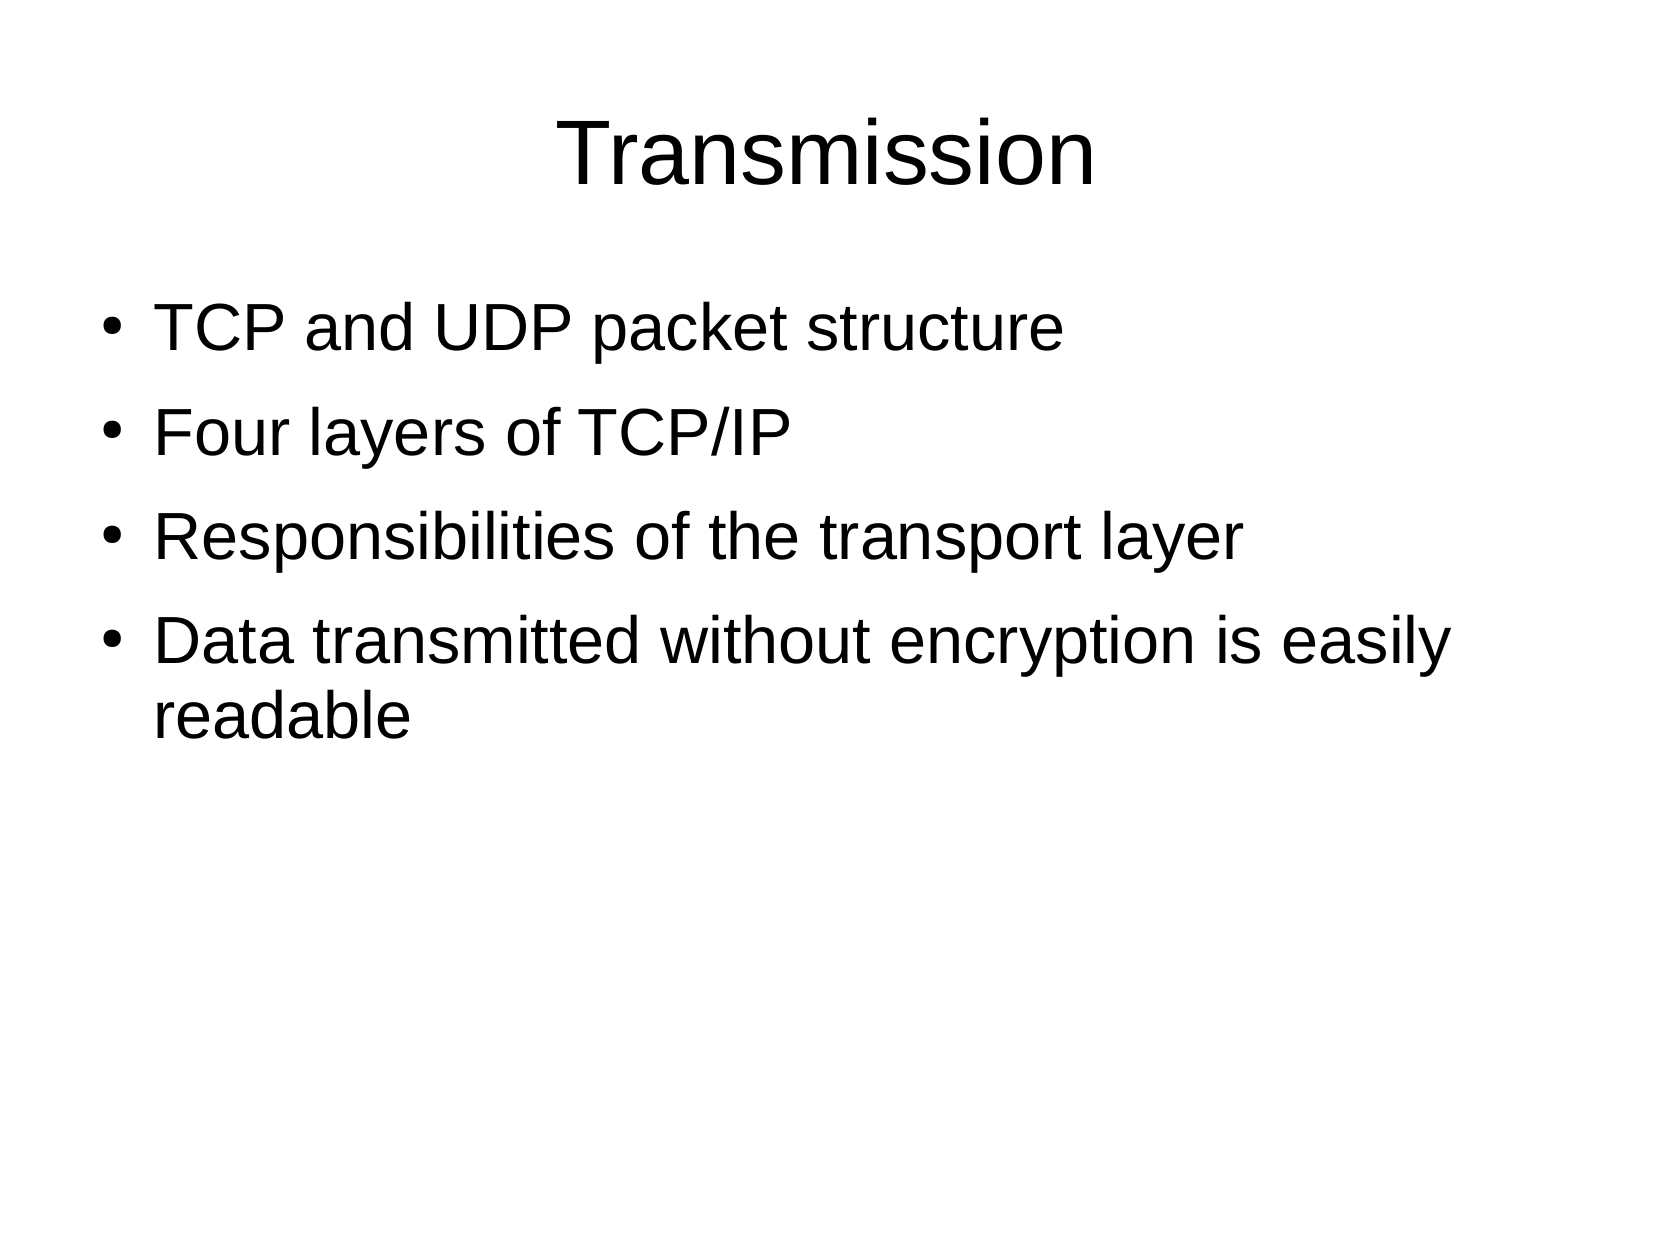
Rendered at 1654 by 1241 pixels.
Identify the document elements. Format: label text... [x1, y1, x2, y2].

title Transmission [82, 49, 1571, 257]
list TCP and UDP packet structure Four layers of TCP/IP Responsibilities of the transport layer Data transmitted without encryption is easily readable [82, 290, 1538, 1010]
